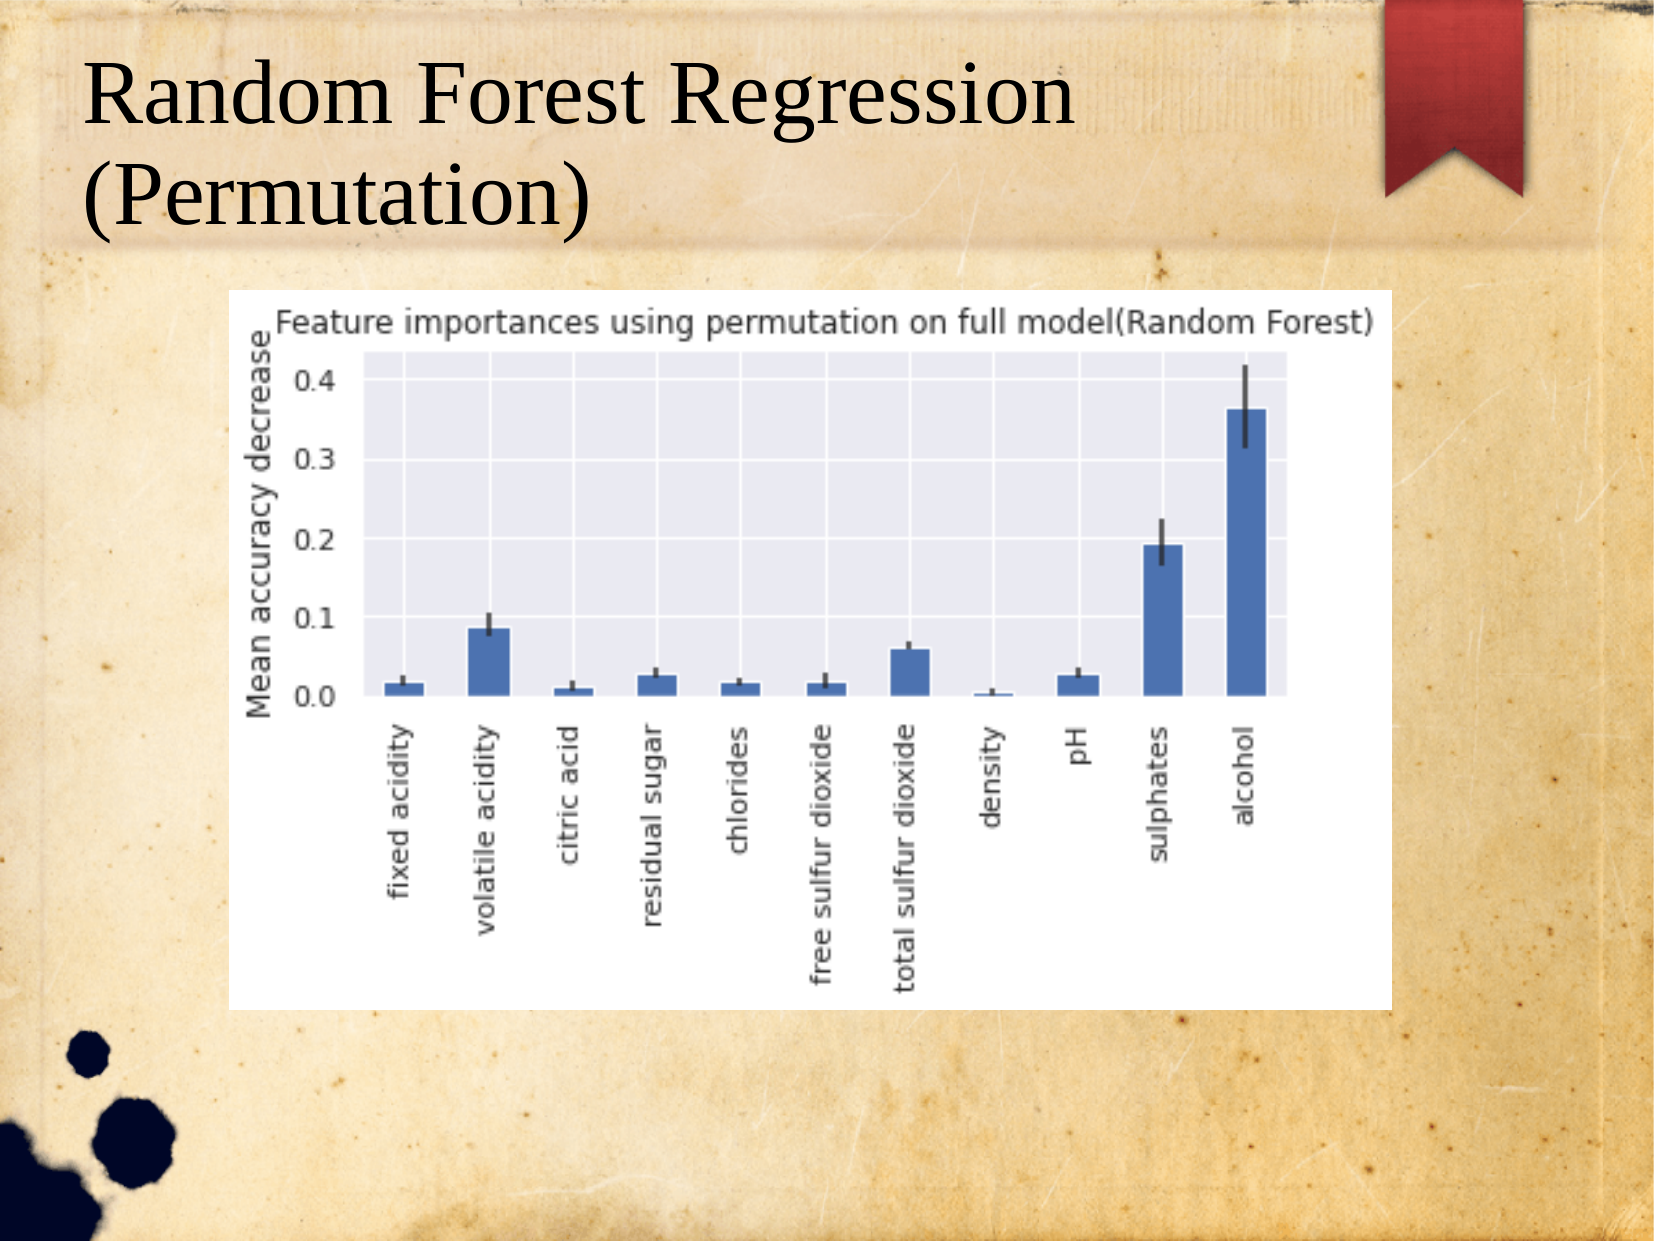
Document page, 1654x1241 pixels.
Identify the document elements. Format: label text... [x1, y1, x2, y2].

title Random Forest Regression (Permutation) [82, 41, 1347, 245]
picture [0, 0, 1654, 1241]
